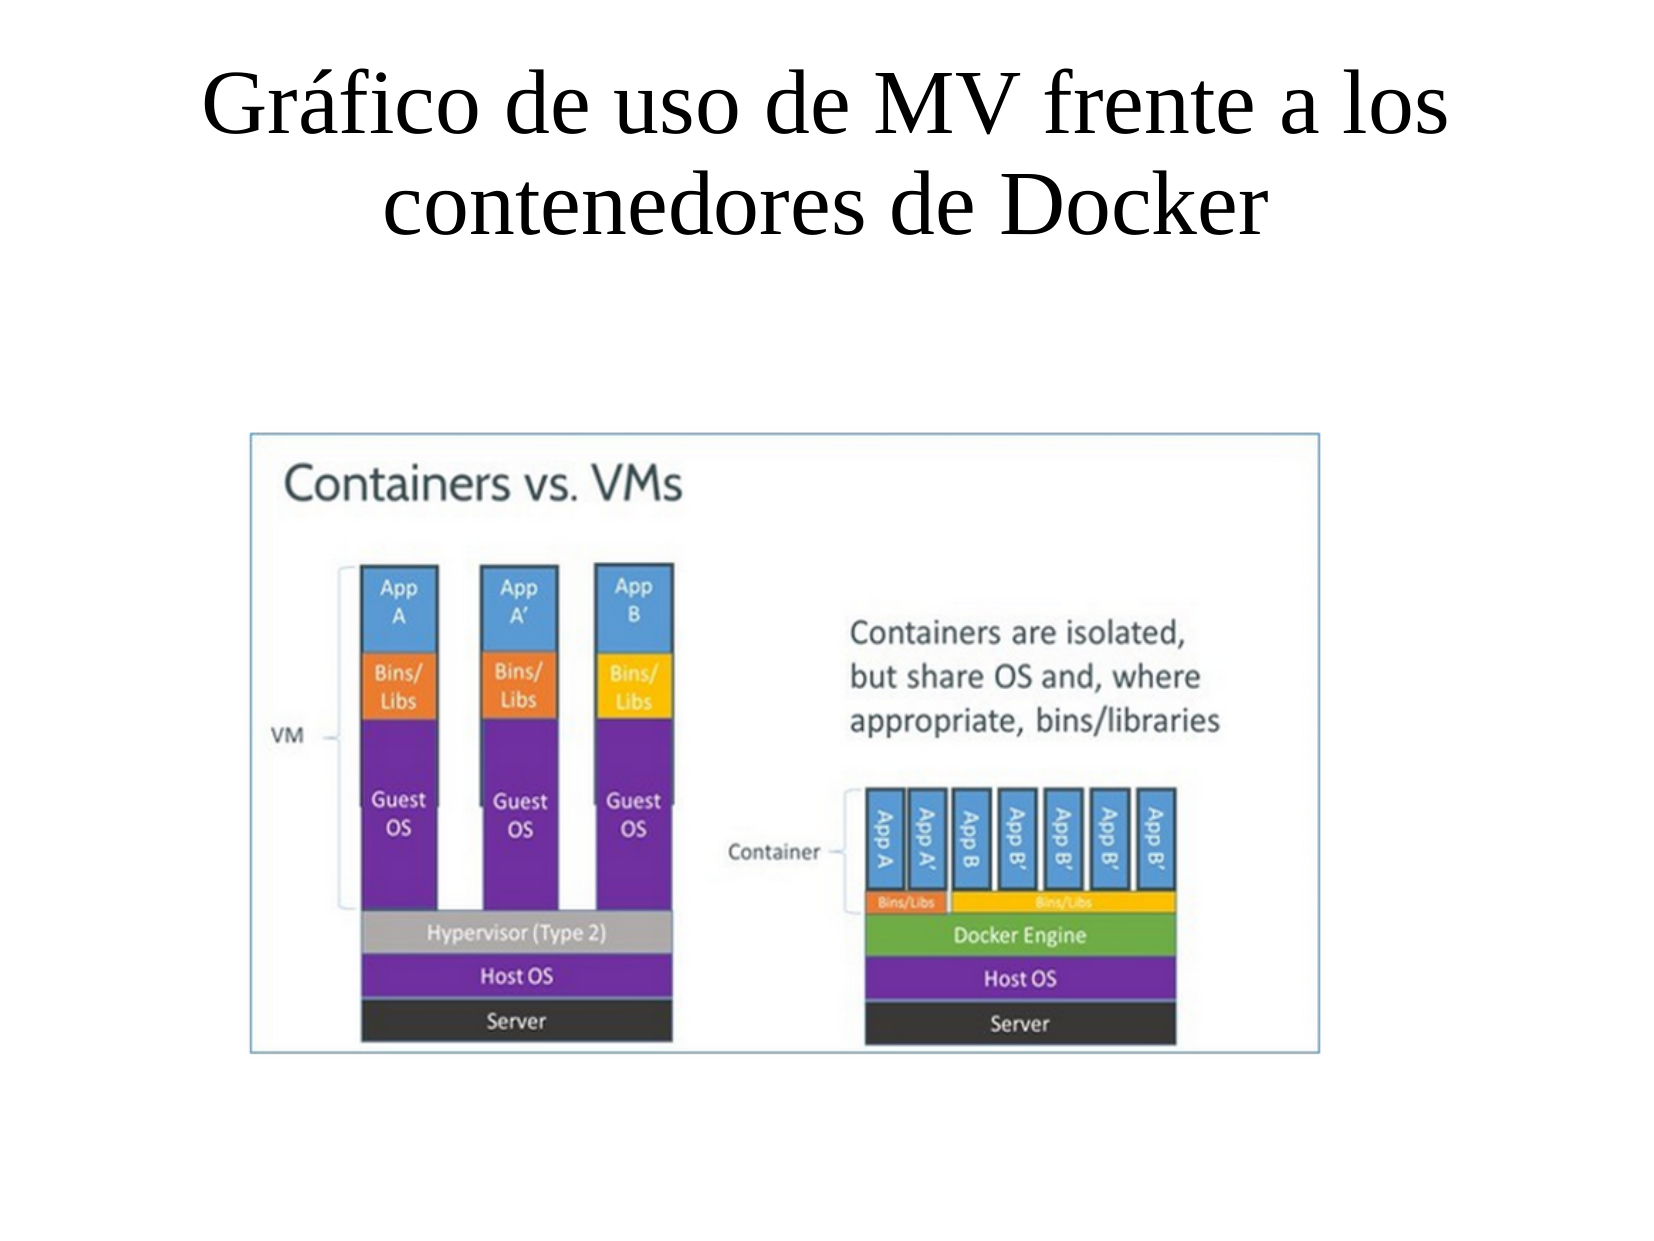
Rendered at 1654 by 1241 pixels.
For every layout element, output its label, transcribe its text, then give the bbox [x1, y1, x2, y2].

picture [236, 424, 1329, 1063]
title Gráfico de uso de MV frente a los contenedores de Docker [82, 49, 1571, 257]
